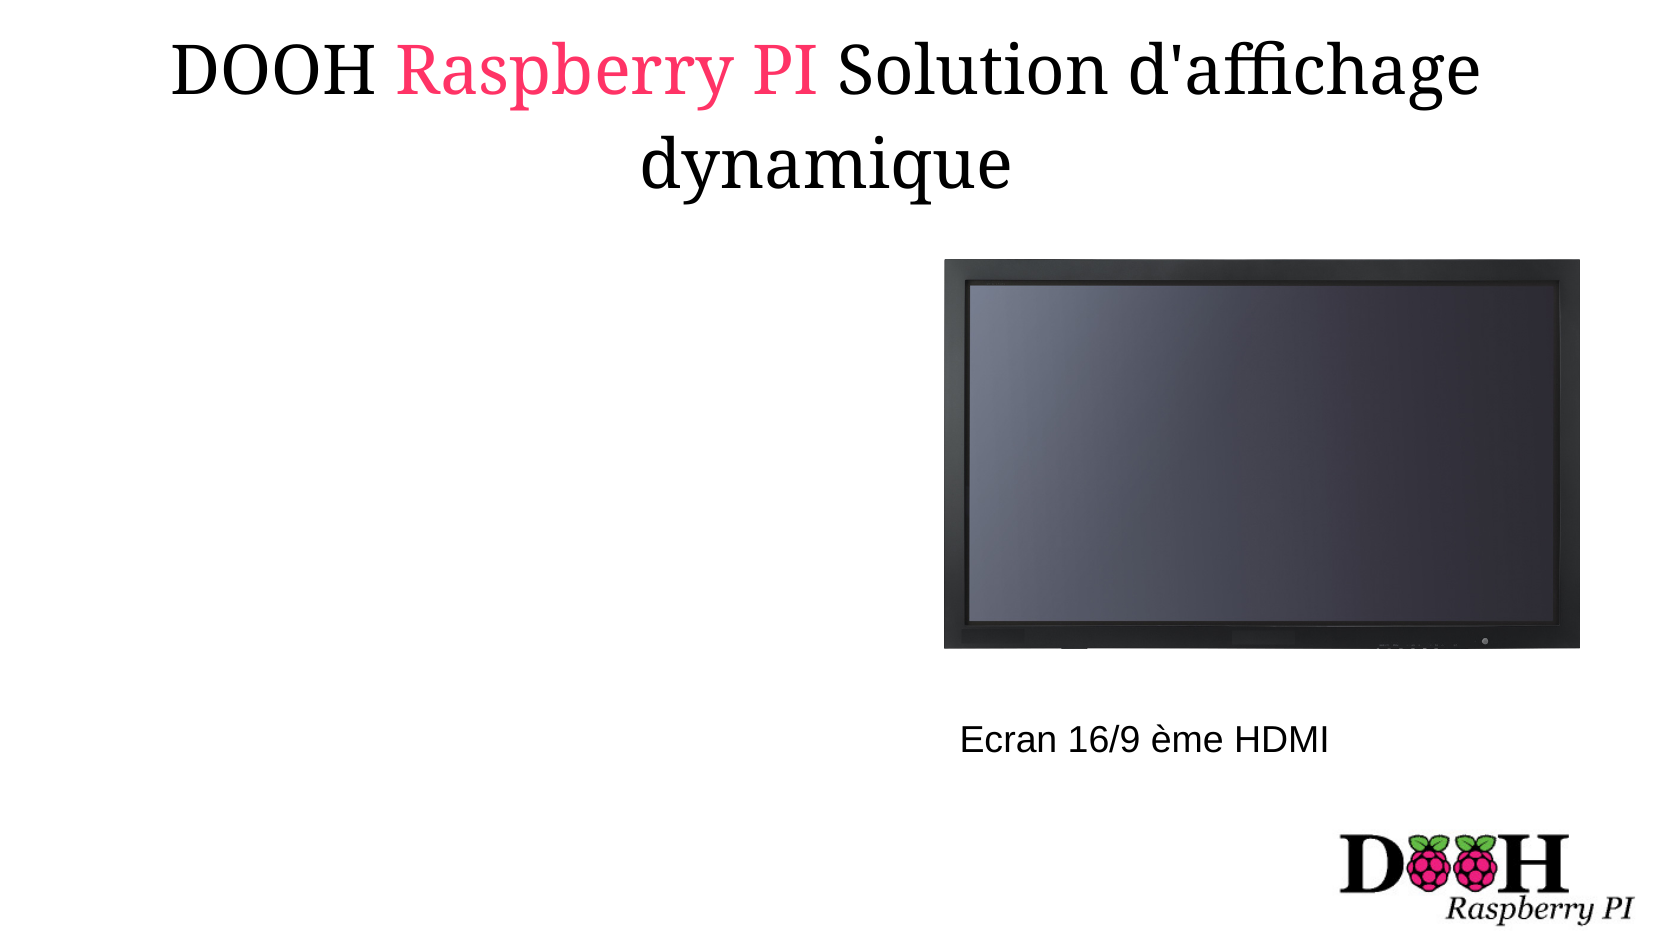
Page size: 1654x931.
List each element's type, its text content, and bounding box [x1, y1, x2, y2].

text_box Ecran 16/9 ème HDMI [944, 710, 1346, 768]
picture [0, 0, 1654, 931]
title DOOH Raspberry PI Solution d'affichage dynamique [82, 36, 1571, 193]
